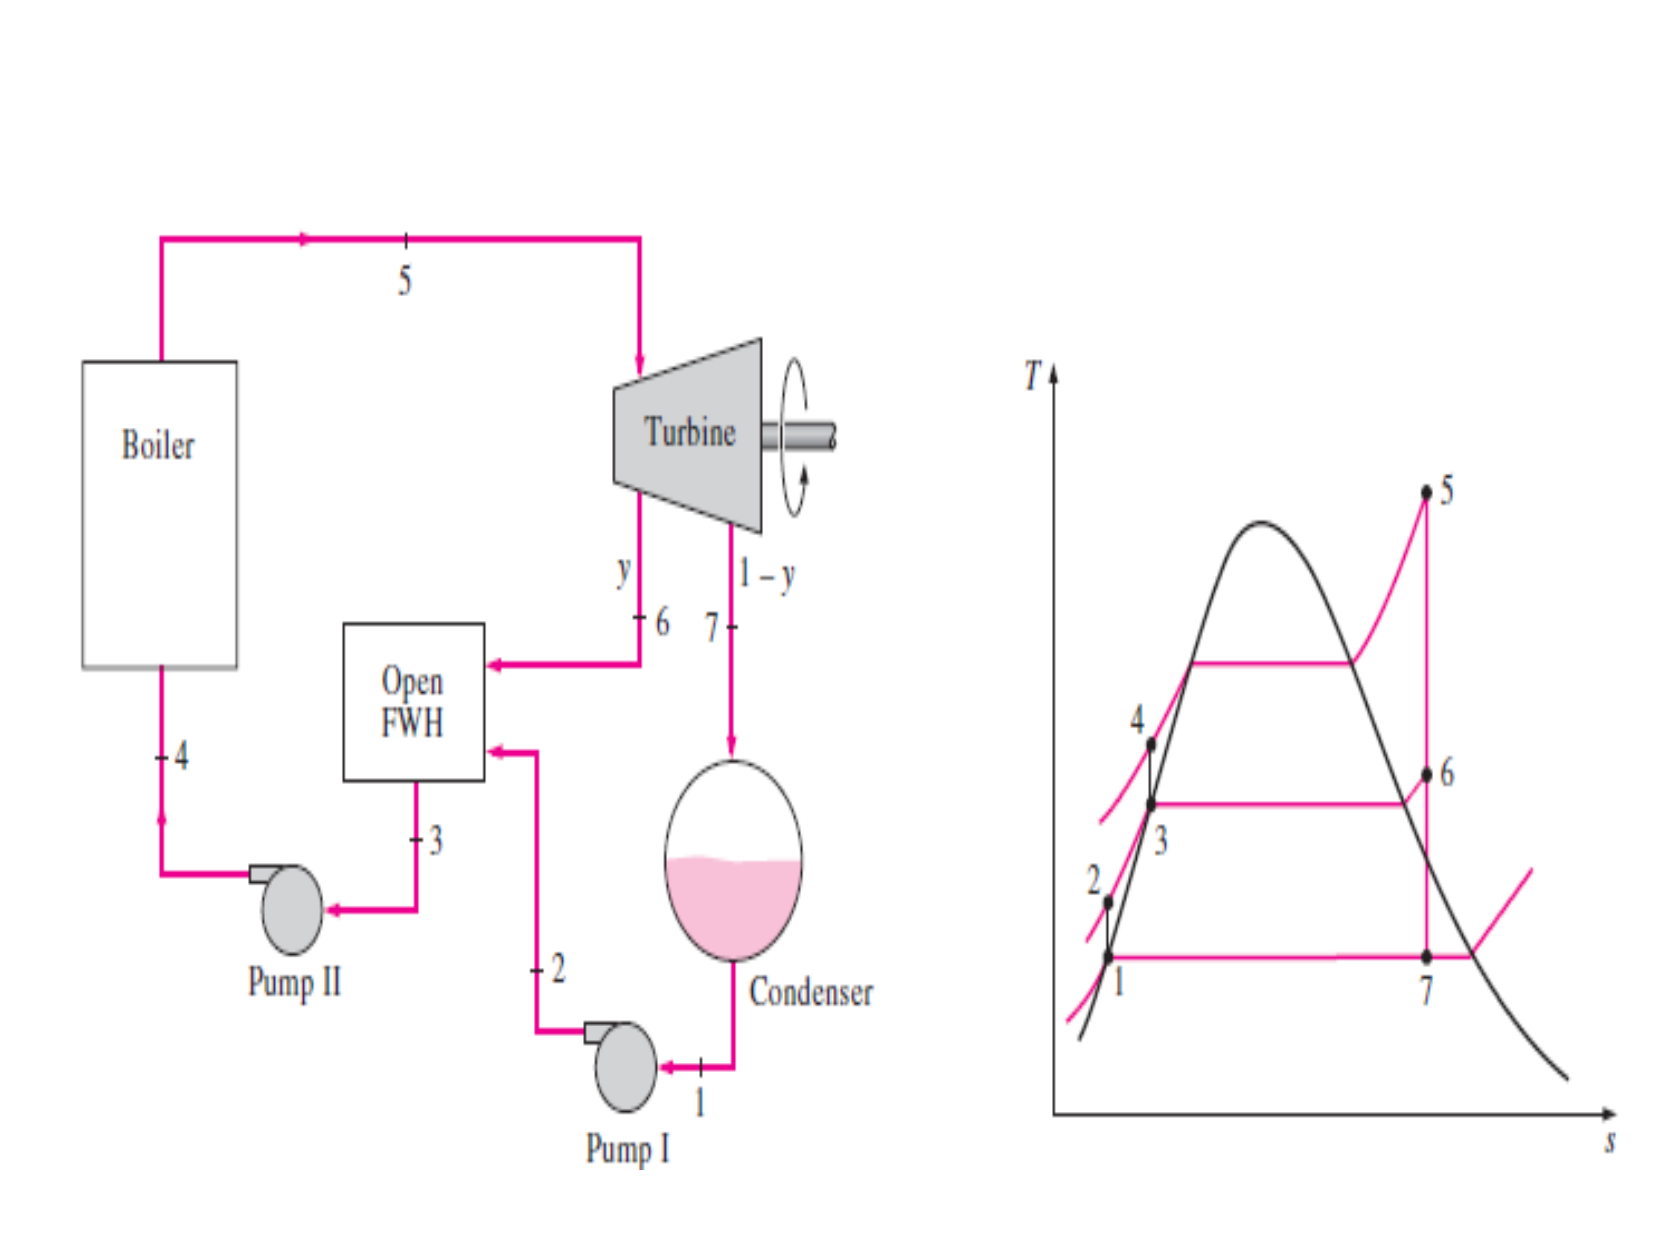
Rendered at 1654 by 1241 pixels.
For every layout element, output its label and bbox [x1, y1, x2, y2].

picture [35, 188, 1654, 1170]
